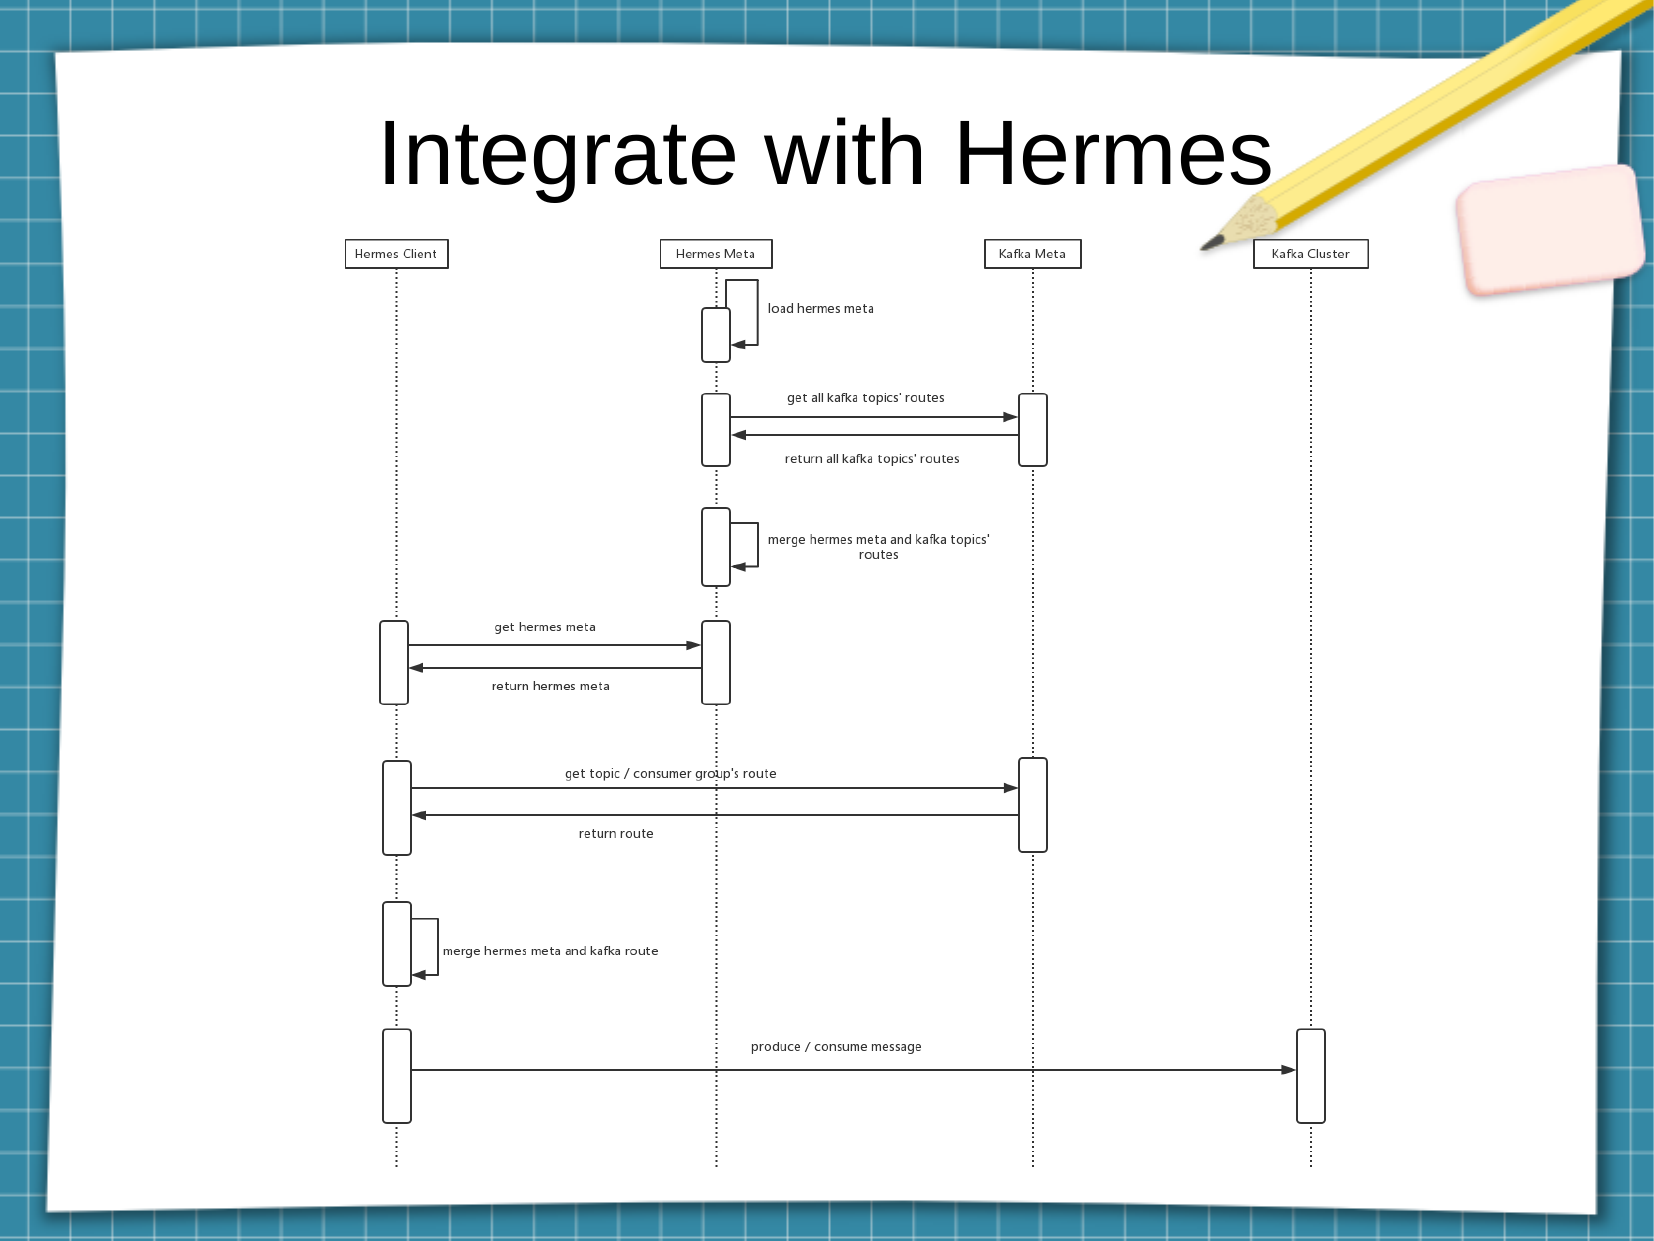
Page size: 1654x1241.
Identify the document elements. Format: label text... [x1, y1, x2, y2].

title Integrate with Hermes [82, 49, 1571, 257]
picture [0, 0, 1654, 1241]
